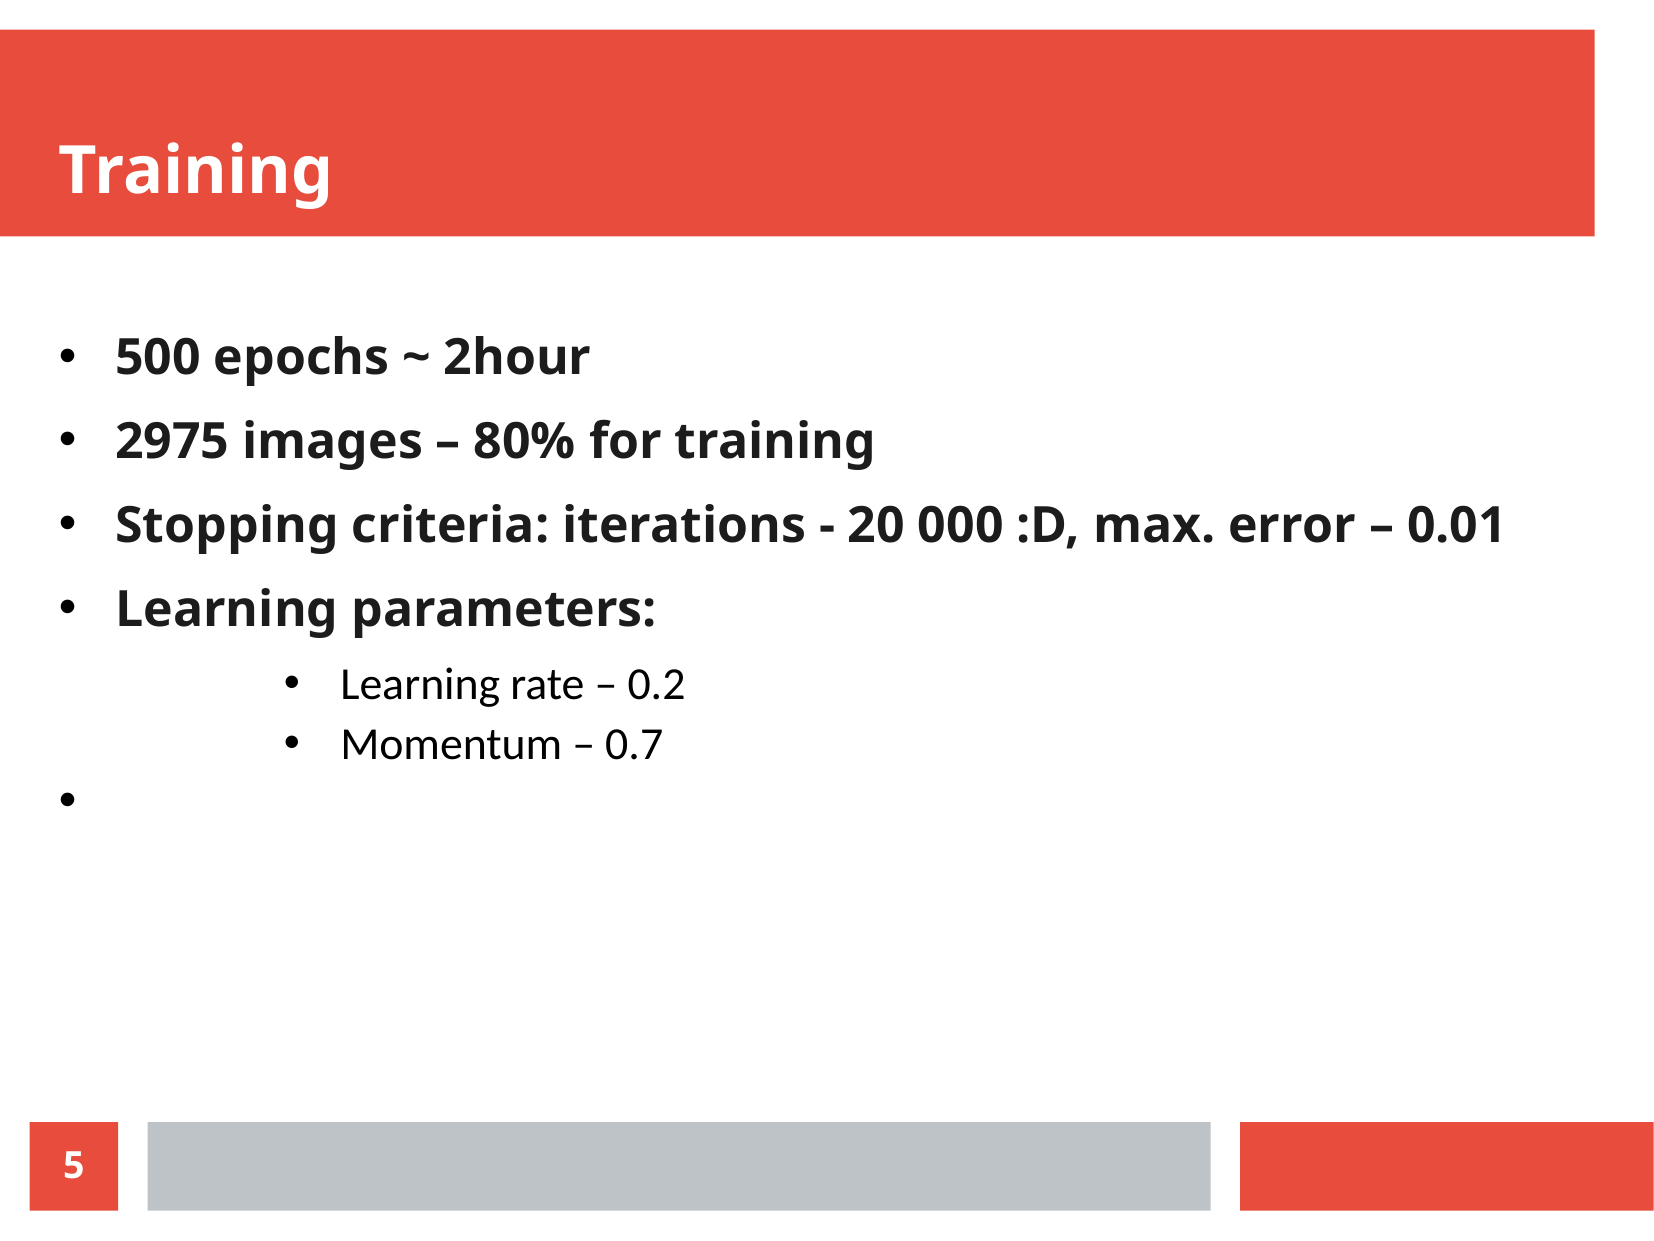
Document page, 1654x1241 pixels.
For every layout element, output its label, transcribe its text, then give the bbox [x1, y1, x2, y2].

text_box [29, 1122, 119, 1211]
title Training [59, 59, 1595, 207]
list 500 epochs ~ 2hour 2975 images – 80% for training Stopping criteria: iterations - 20 000 :D, max. error – 0.01 Learning parameters: Learning rate – 0.2 Momentum – 0.7 [59, 324, 1565, 1093]
